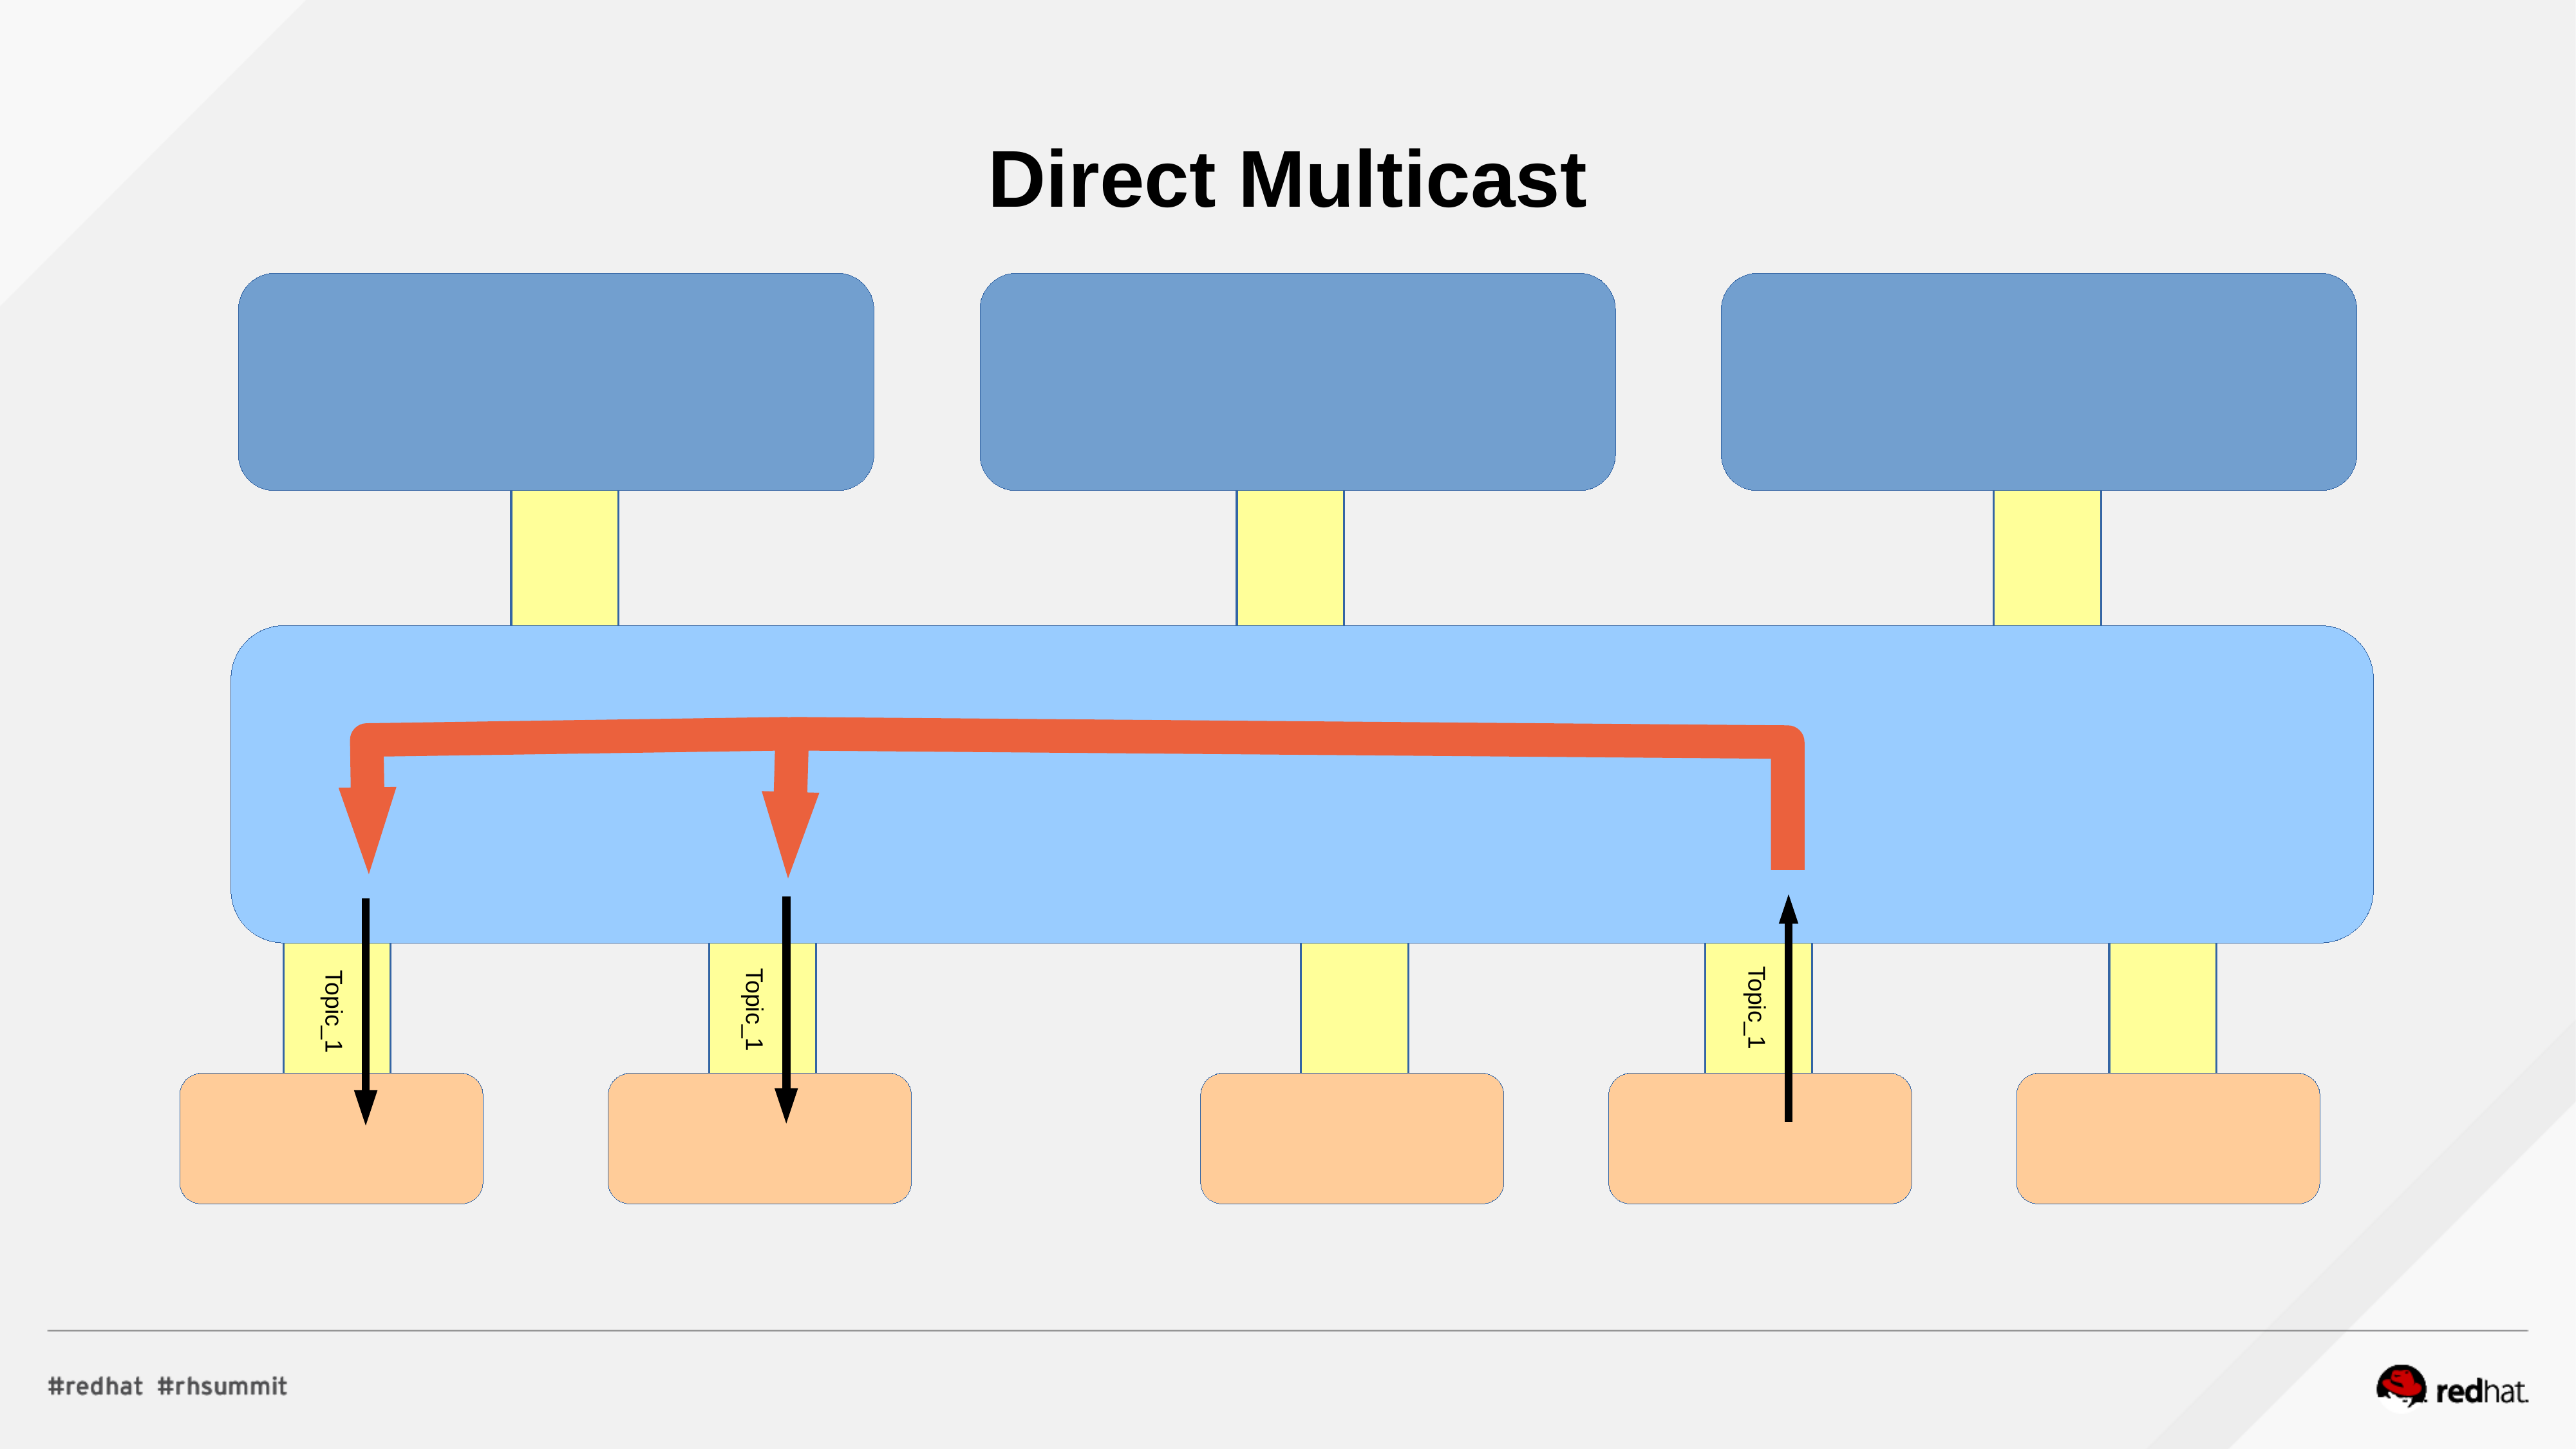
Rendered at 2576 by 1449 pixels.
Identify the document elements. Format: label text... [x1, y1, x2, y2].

picture [0, 0, 2576, 1449]
text_box [180, 300, 2374, 1204]
title Direct Multicast [129, 57, 2447, 300]
